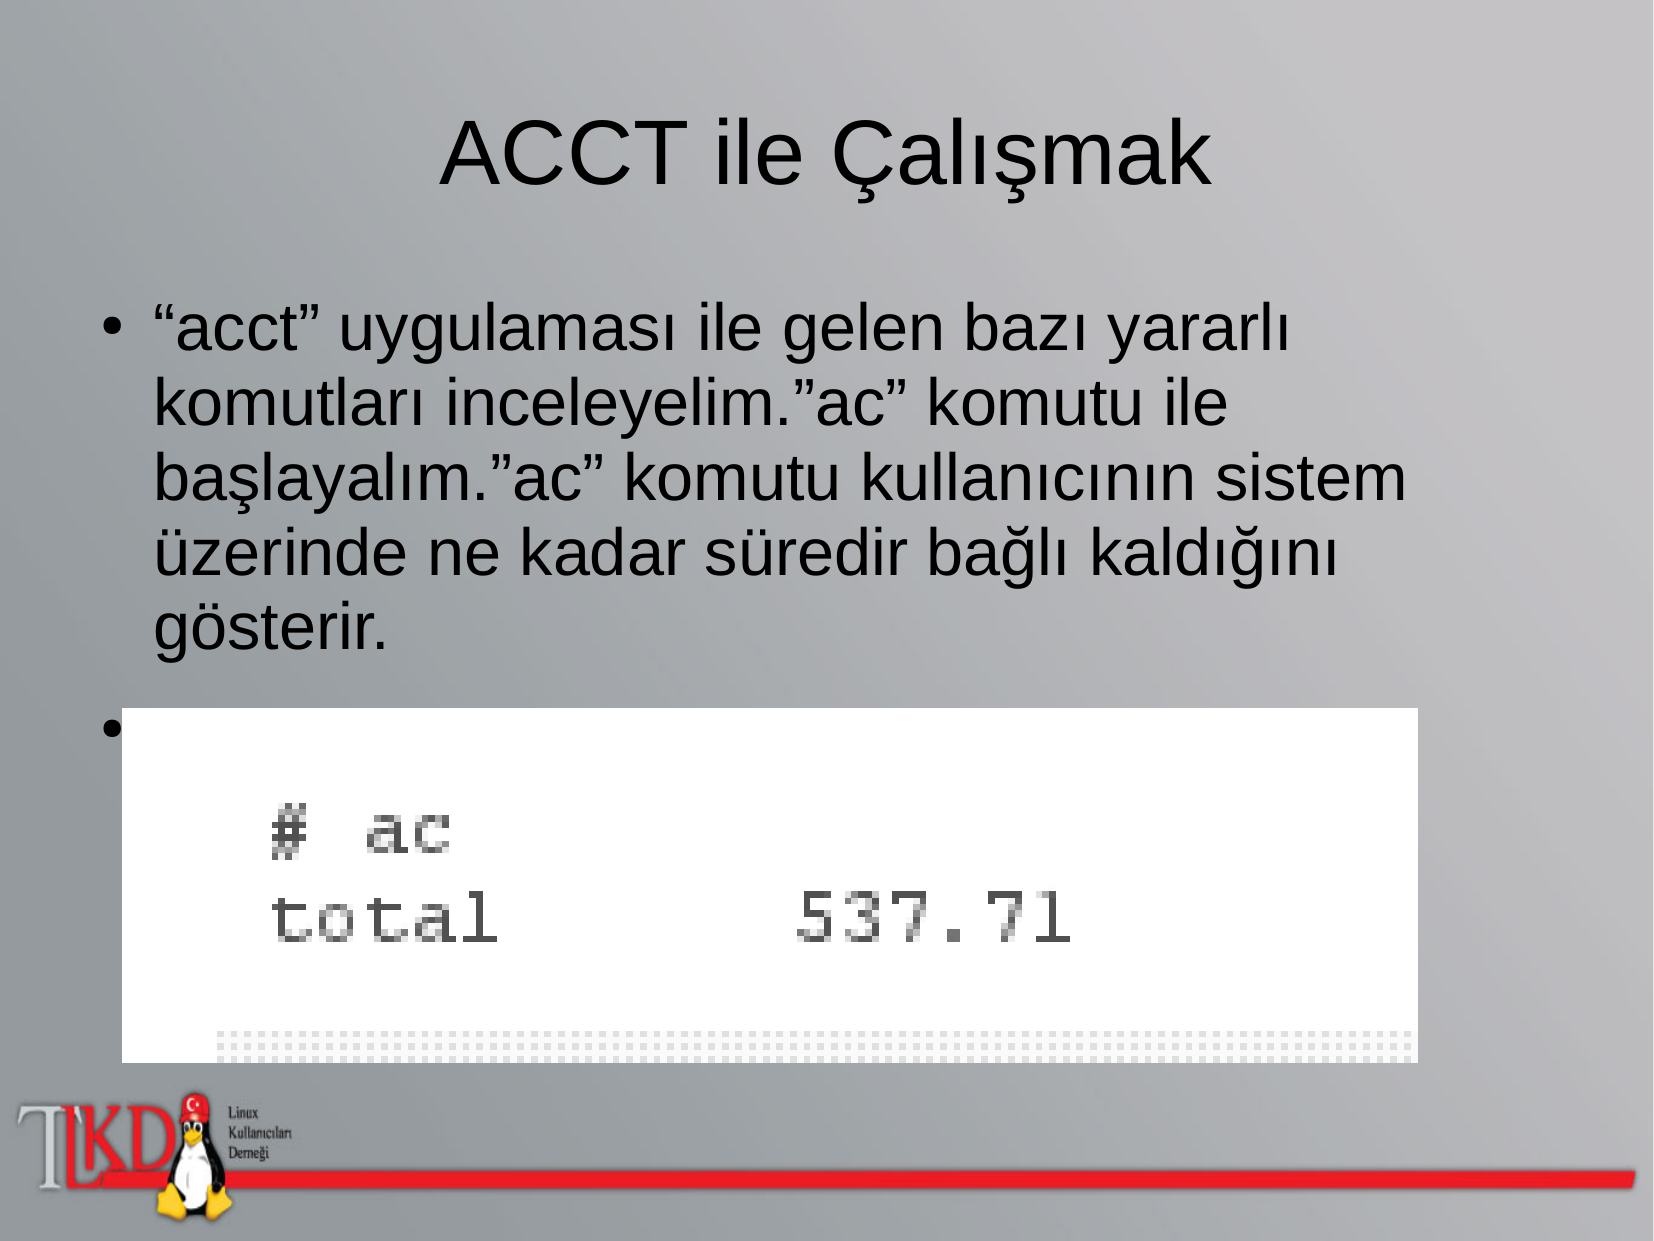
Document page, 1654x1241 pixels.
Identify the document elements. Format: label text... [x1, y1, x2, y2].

picture [0, 0, 1654, 1241]
title ACCT ile Çalışmak [82, 49, 1571, 257]
list “acct” uygulaması ile gelen bazı yararlı komutları inceleyelim.”ac” komutu ile başlayalım.”ac” komutu kullanıcının sistem üzerinde ne kadar süredir bağlı kaldığını gösterir. [82, 290, 1571, 681]
